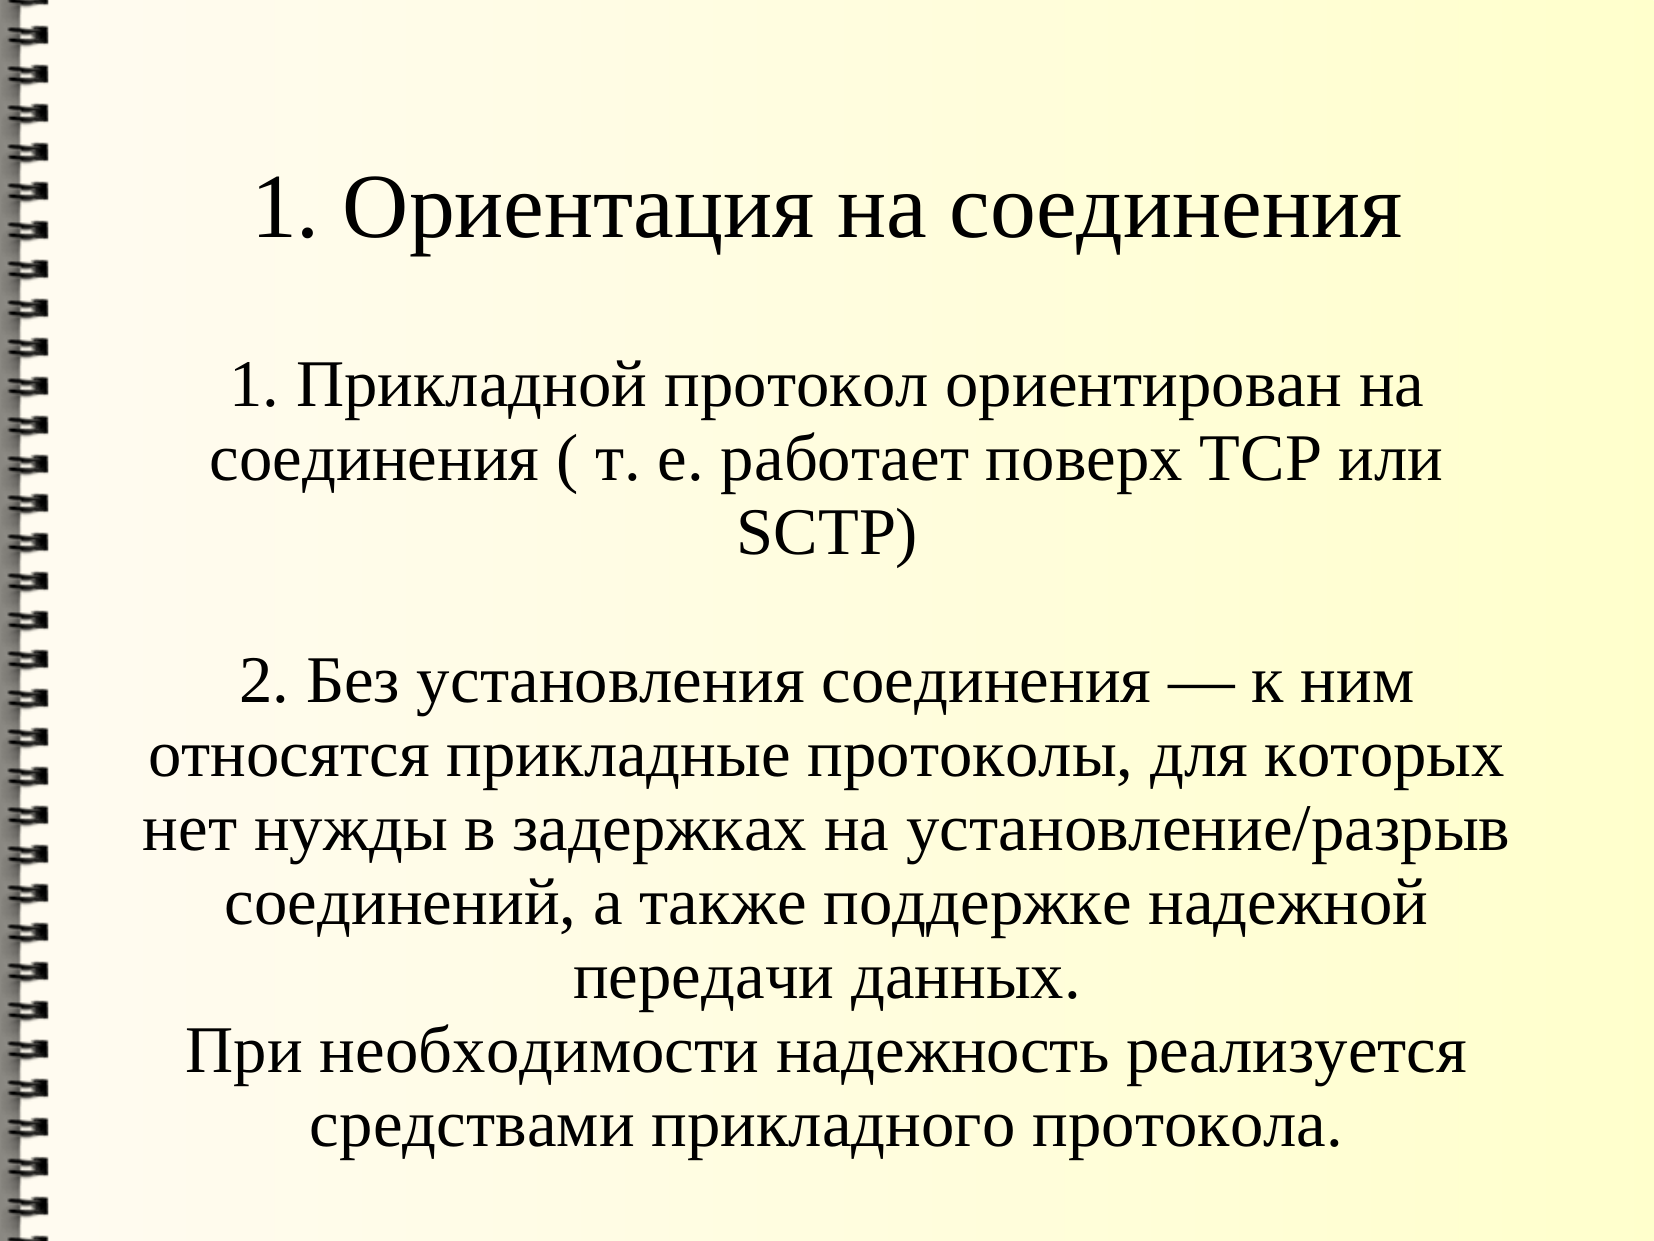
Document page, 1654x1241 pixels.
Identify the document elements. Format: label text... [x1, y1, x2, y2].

title 1. Ориентация на соединения [121, 102, 1534, 311]
subtitle 1. Прикладной протокол ориентирован на соединения ( т. е. работает поверх TCP или SCTP) 2. Без установления соединения — к ним относятся прикладные протоколы, для которых нет нужды в задержках на установление/разрыв соединений, а также поддержке надежной передачи данных. При необходимости надежность реализуется средствами прикладного протокола. [121, 344, 1534, 1164]
picture [0, 0, 1654, 1241]
